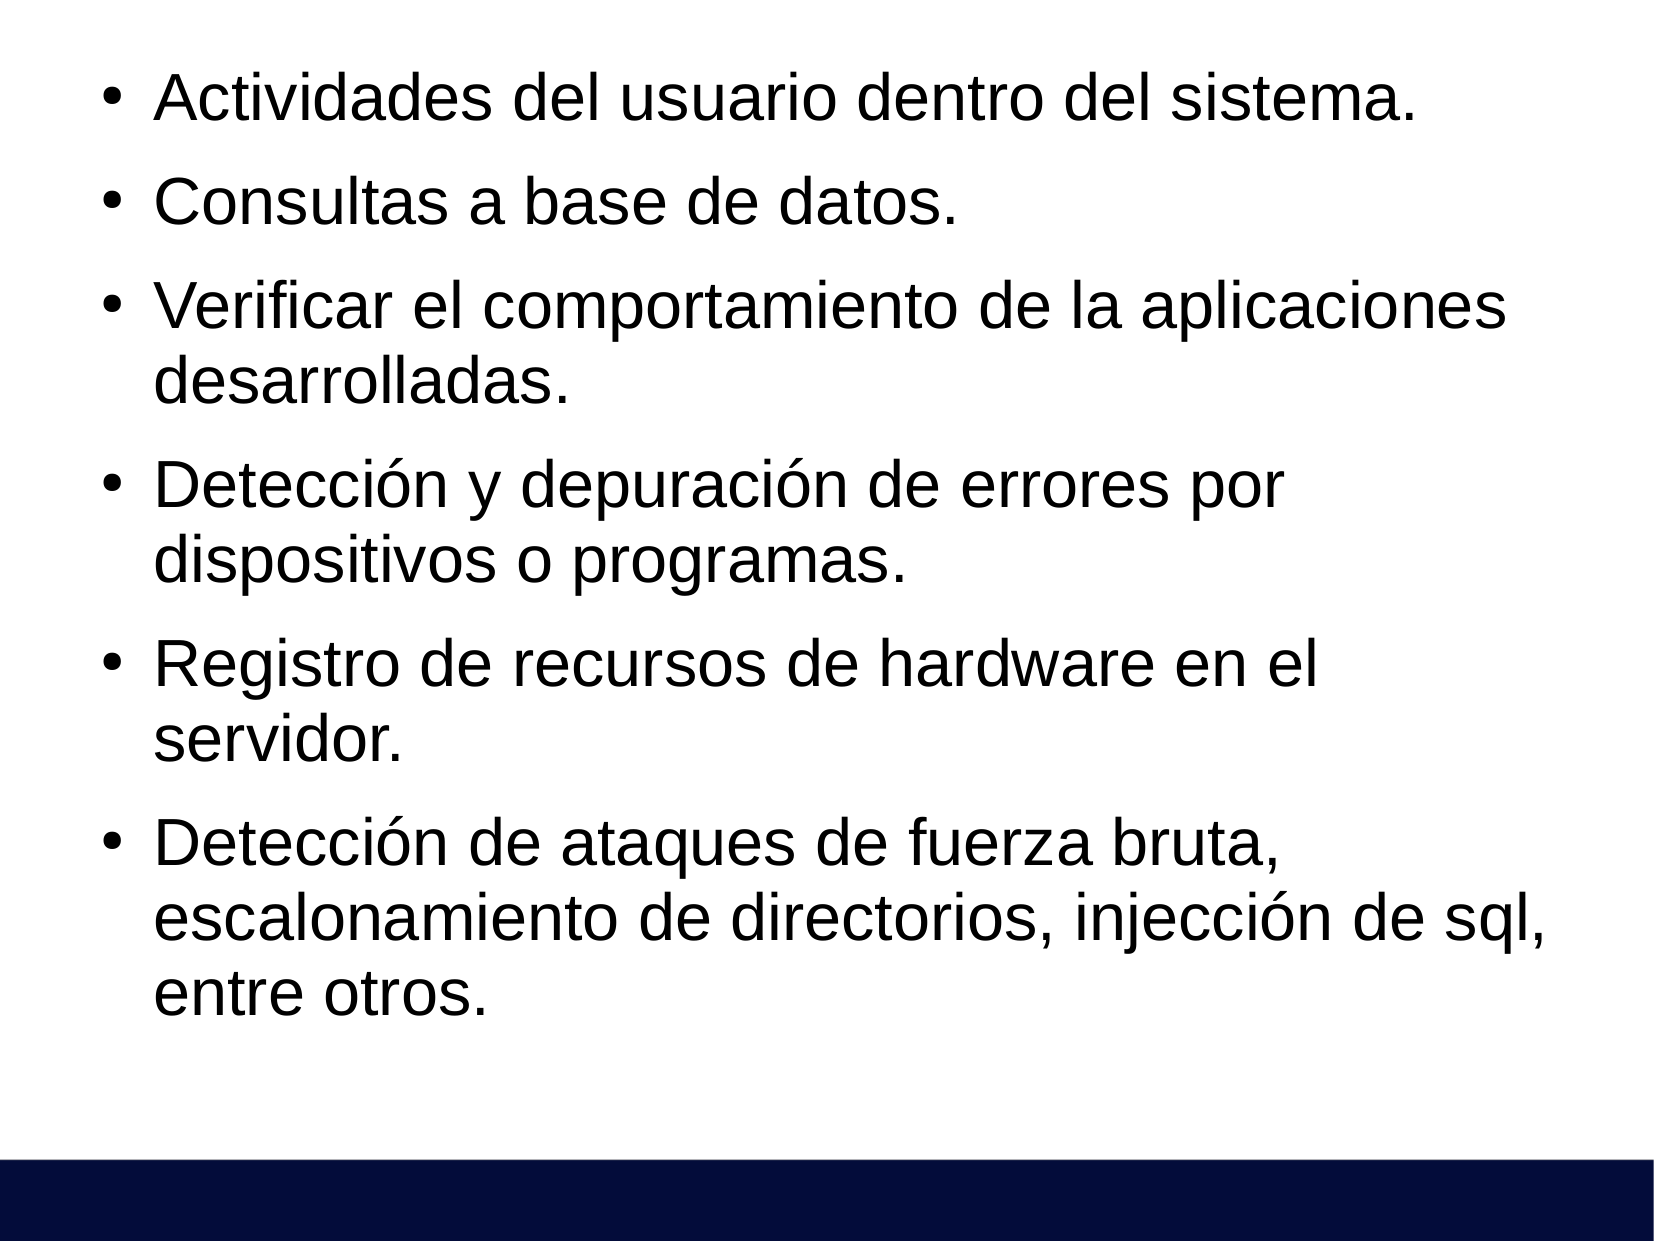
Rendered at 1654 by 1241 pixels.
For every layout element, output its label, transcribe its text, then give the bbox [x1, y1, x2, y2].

list Actividades del usuario dentro del sistema. Consultas a base de datos. Verificar el comportamiento de la aplicaciones desarrolladas. Detección y depuración de errores por dispositivos o programas. Registro de recursos de hardware en el servidor. Detección de ataques de fuerza bruta, escalonamiento de directorios, injección de sql, entre otros. [82, 60, 1571, 1156]
picture [0, 0, 1654, 1241]
